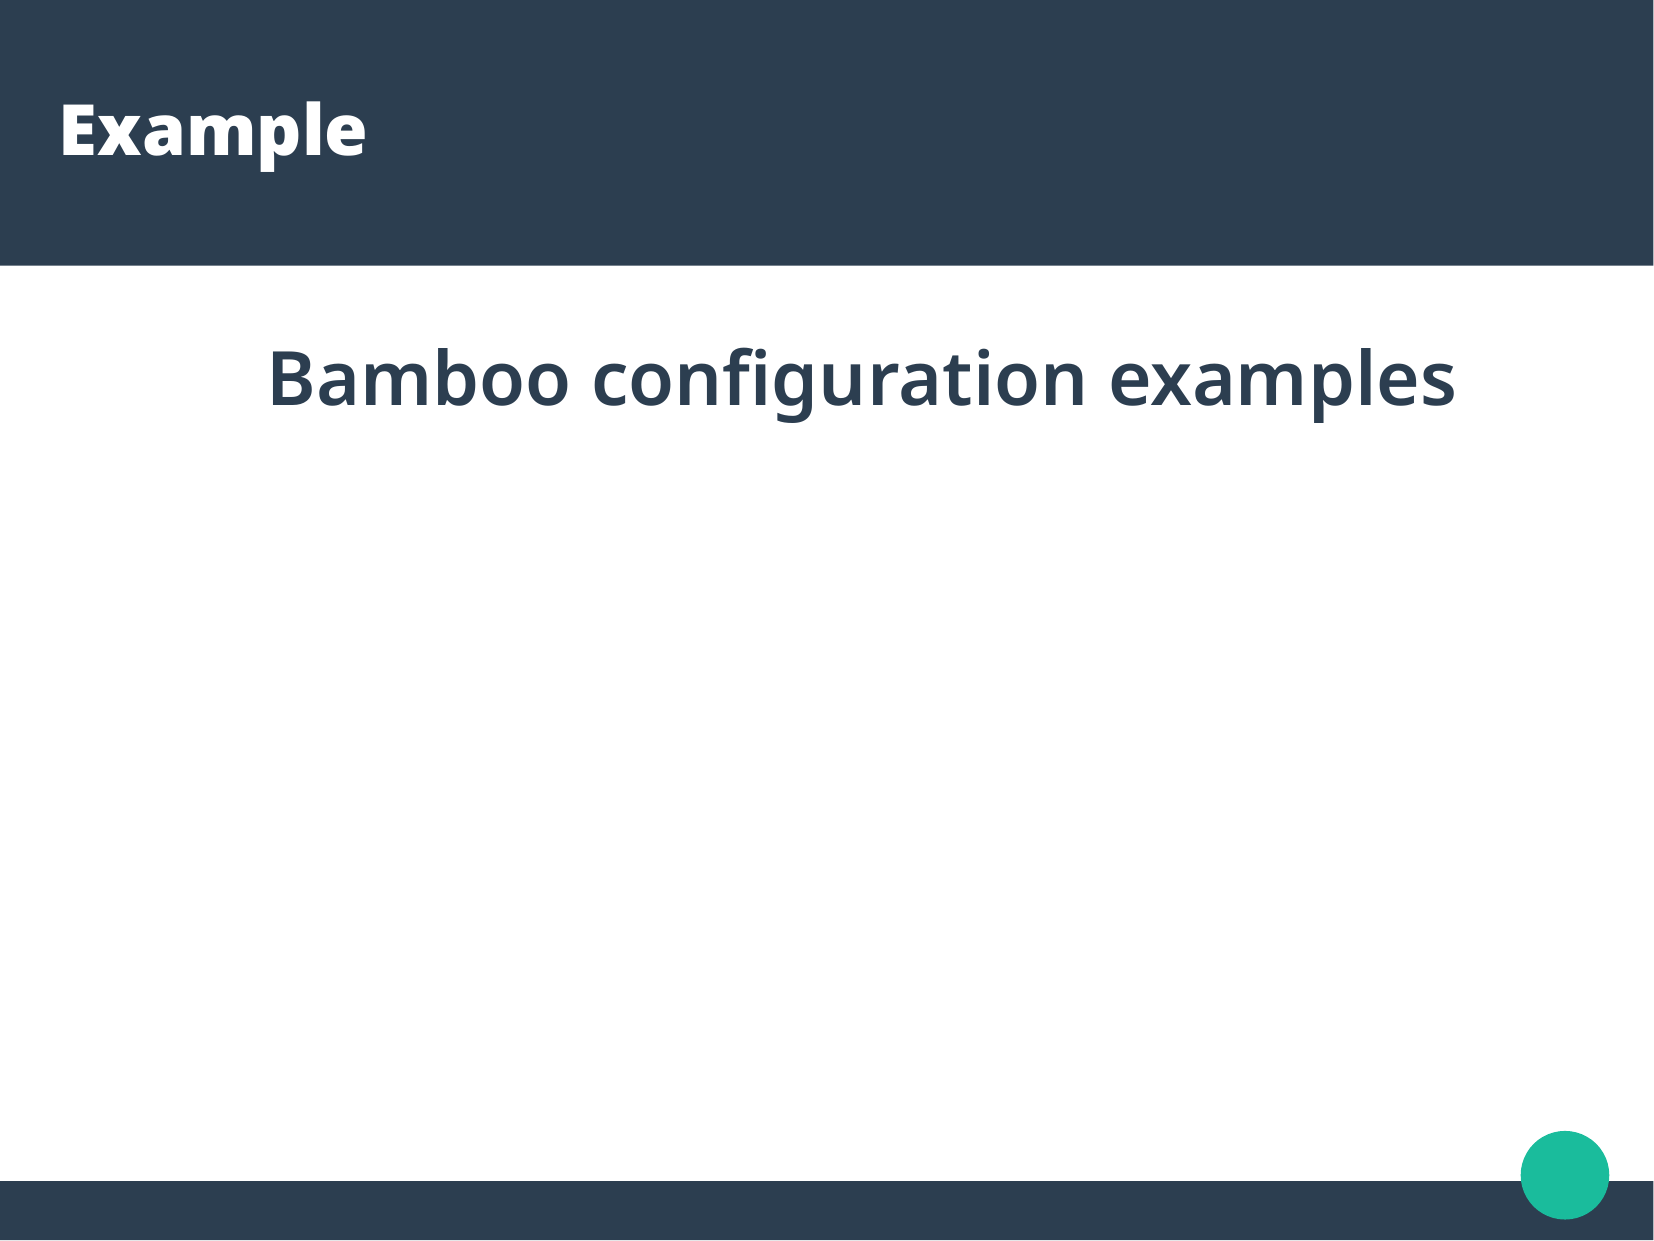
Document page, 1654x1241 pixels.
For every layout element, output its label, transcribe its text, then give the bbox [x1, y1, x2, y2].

list Bamboo configuration examples [59, 324, 1595, 1152]
title Example [59, 49, 1595, 207]
